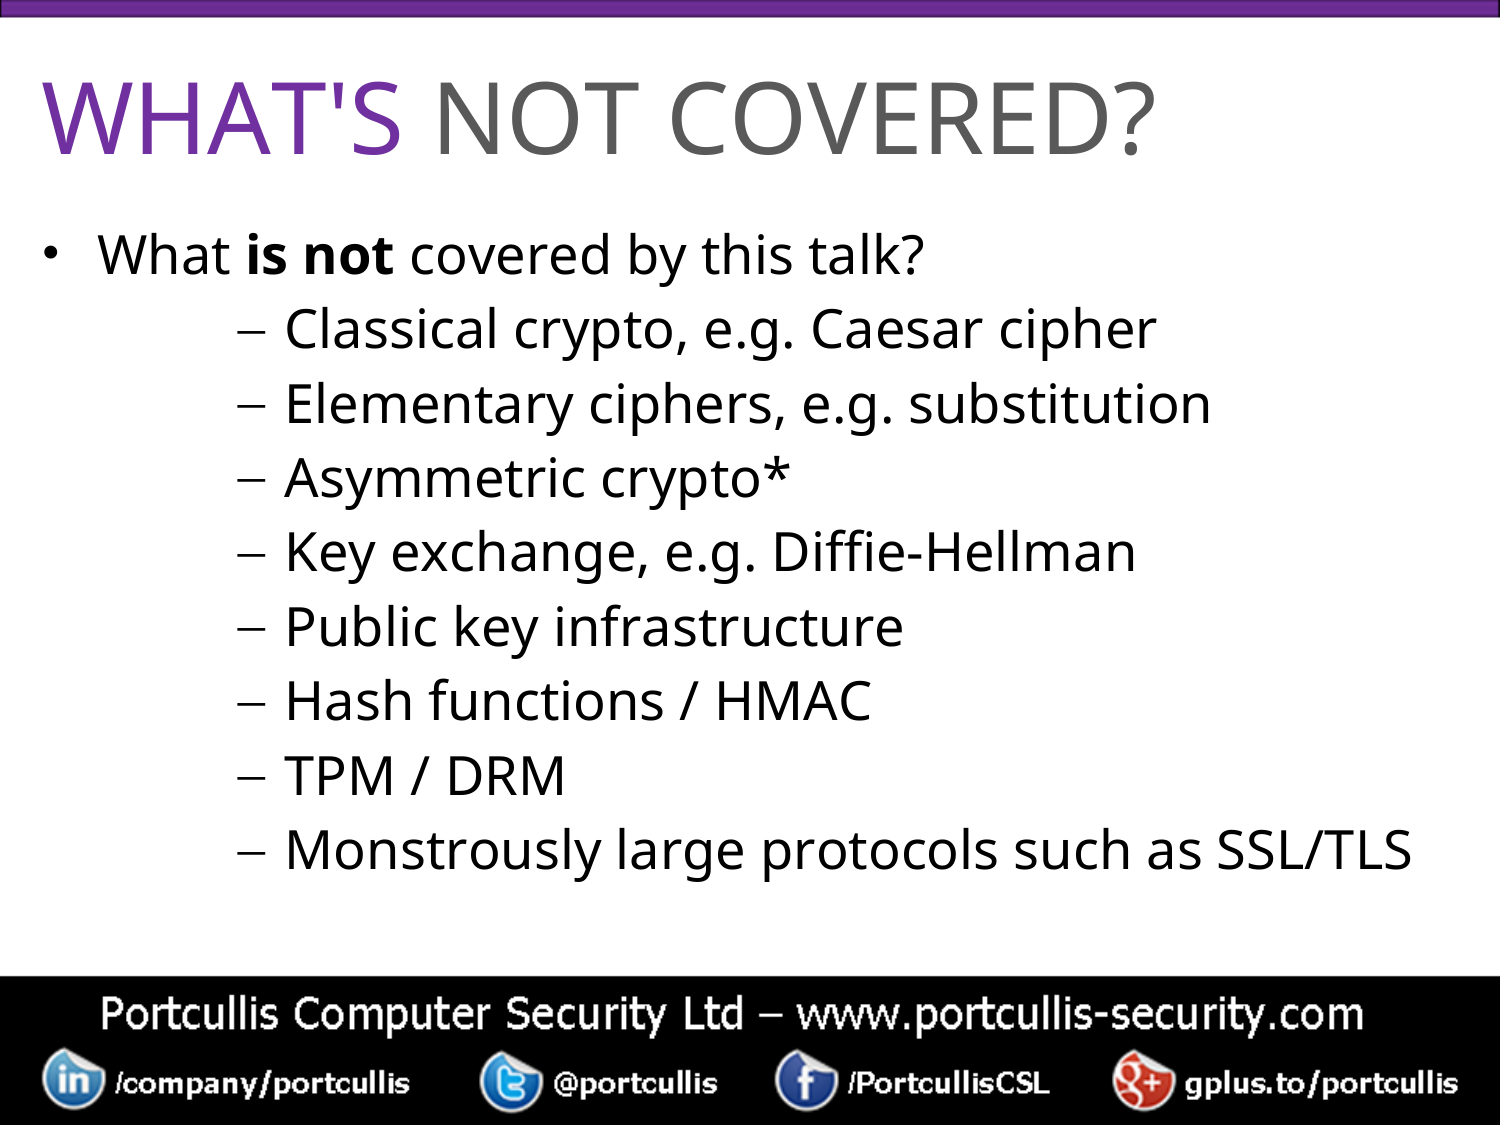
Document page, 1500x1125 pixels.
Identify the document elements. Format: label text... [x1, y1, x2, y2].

title WHAT'S NOT COVERED? [41, 42, 1434, 202]
list What is not covered by this talk? Classical crypto, e.g. Caesar cipher Elementary ciphers, e.g. substitution Asymmetric crypto* Key exchange, e.g. Diffie-Hellman Public key infrastructure Hash functions / HMAC TPM / DRM Monstrously large protocols such as SSL/TLS [41, 219, 1428, 965]
picture [0, 0, 1500, 1125]
